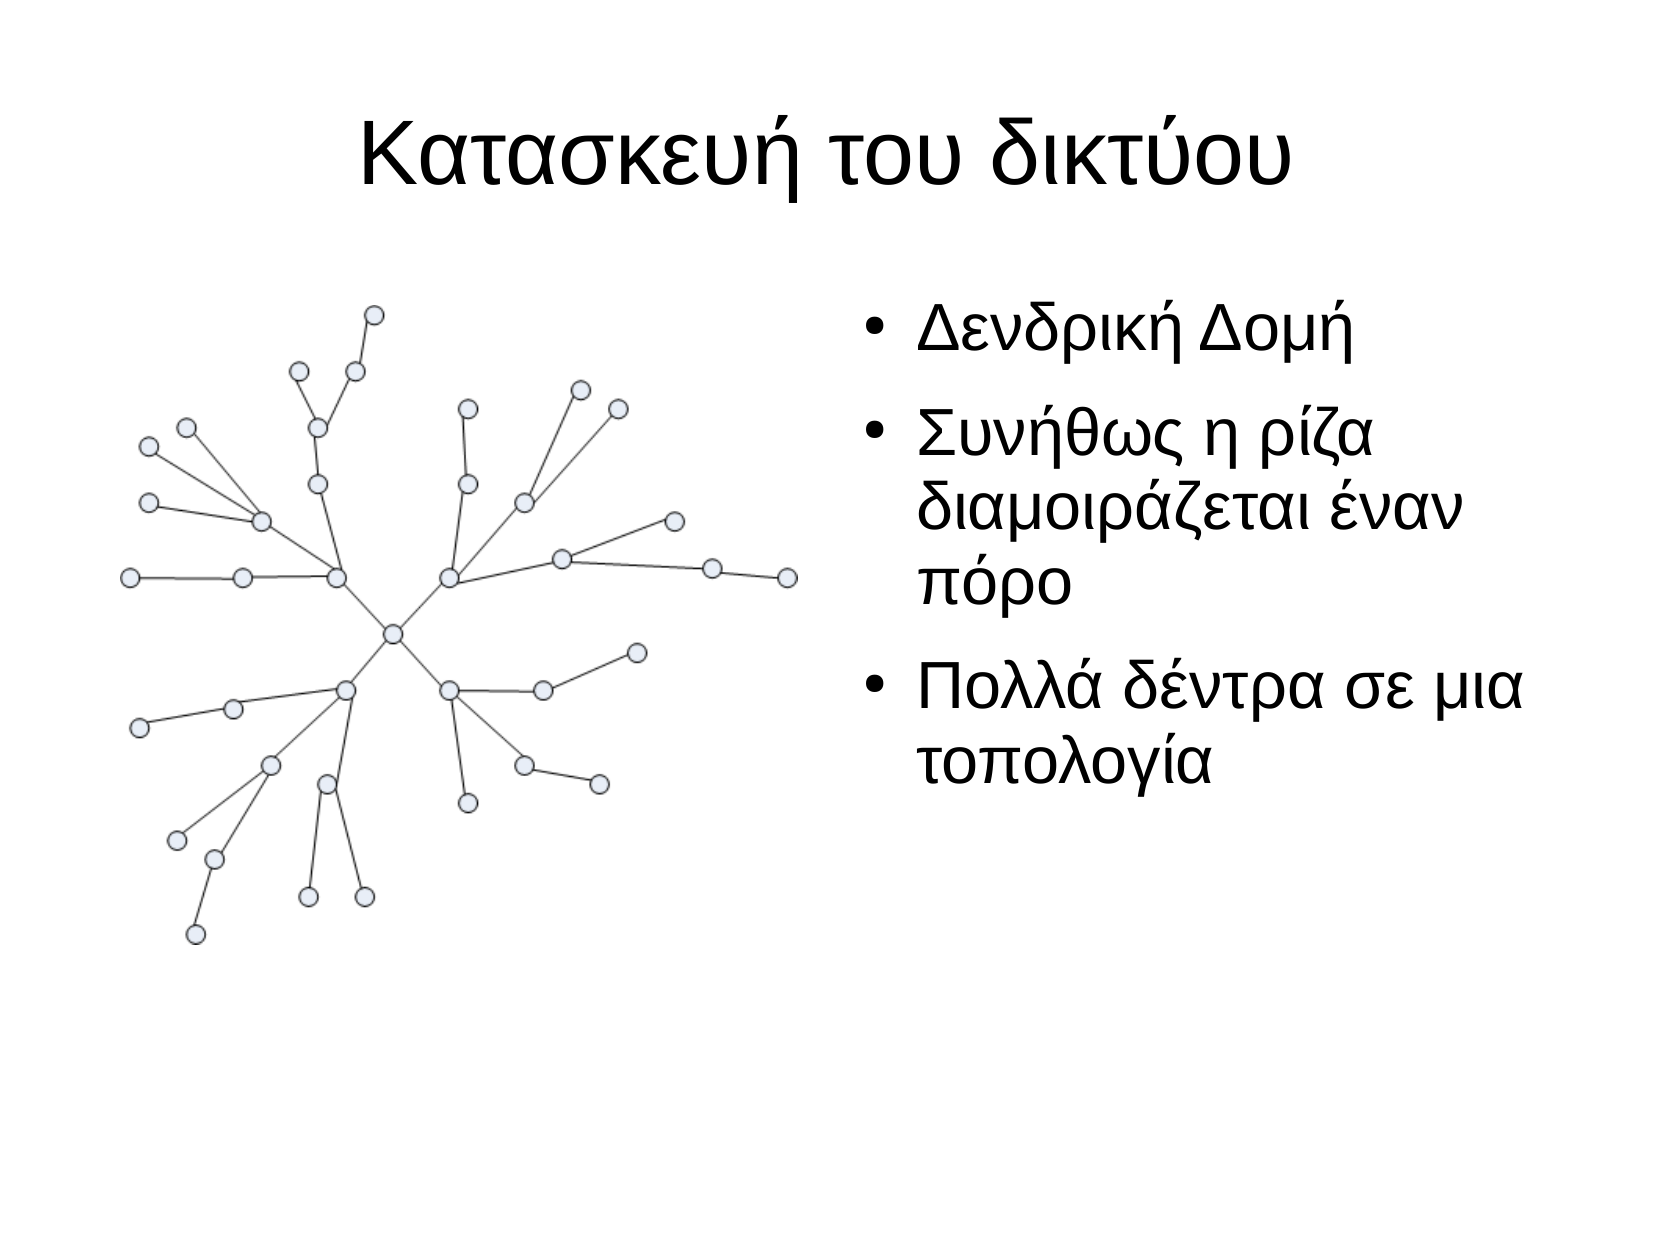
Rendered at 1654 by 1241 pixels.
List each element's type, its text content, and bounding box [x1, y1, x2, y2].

title Κατασκευή του δικτύου [82, 49, 1571, 257]
list Δενδρική Δομή Συνήθως η ρίζα διαμοιράζεται έναν πόρο Πολλά δέντρα σε μια τοπολογία [845, 290, 1572, 1109]
picture [120, 305, 798, 945]
